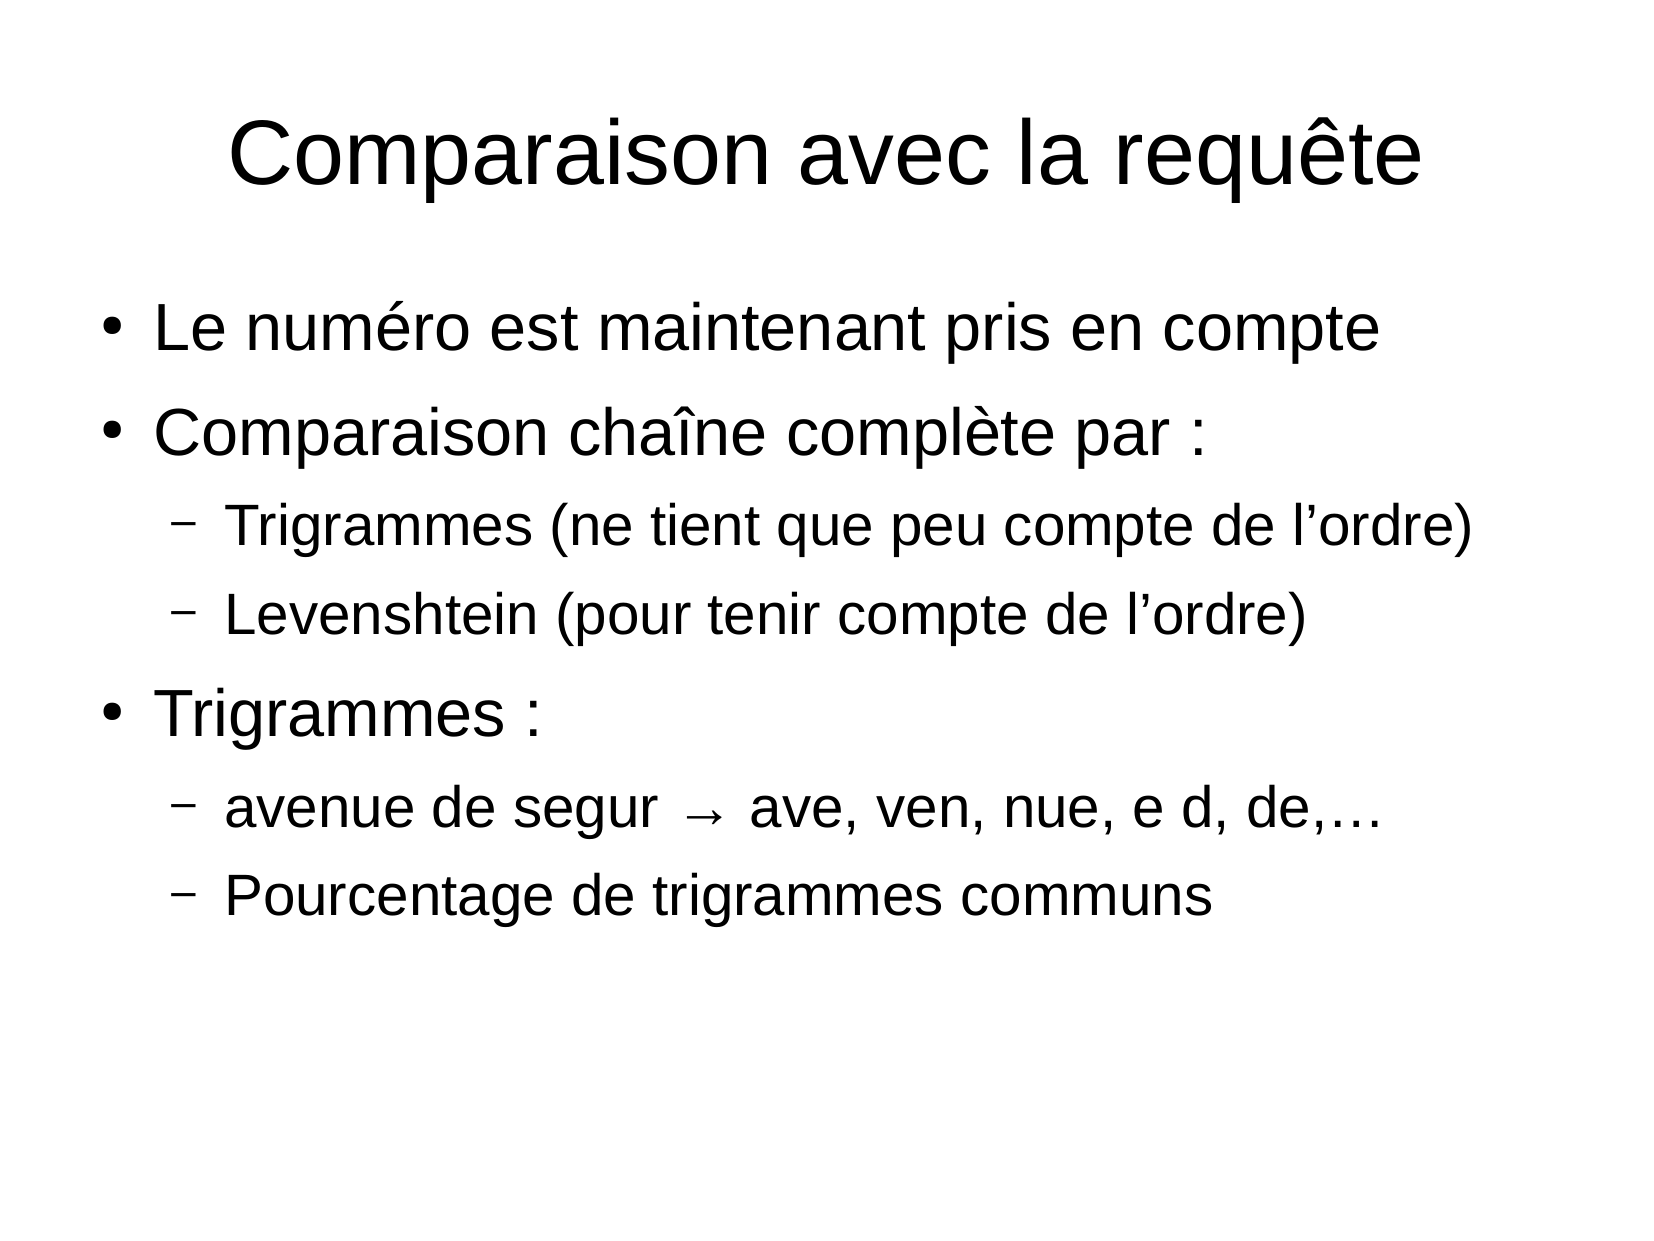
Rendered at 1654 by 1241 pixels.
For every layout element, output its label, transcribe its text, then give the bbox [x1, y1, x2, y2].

title Comparaison avec la requête [82, 49, 1571, 257]
list Le numéro est maintenant pris en compte Comparaison chaîne complète par : Trigrammes (ne tient que peu compte de l’ordre) Levenshtein (pour tenir compte de l’ordre) Trigrammes : avenue de segur → ave, ven, nue, e d, de,… Pourcentage de trigrammes communs [82, 290, 1571, 1010]
